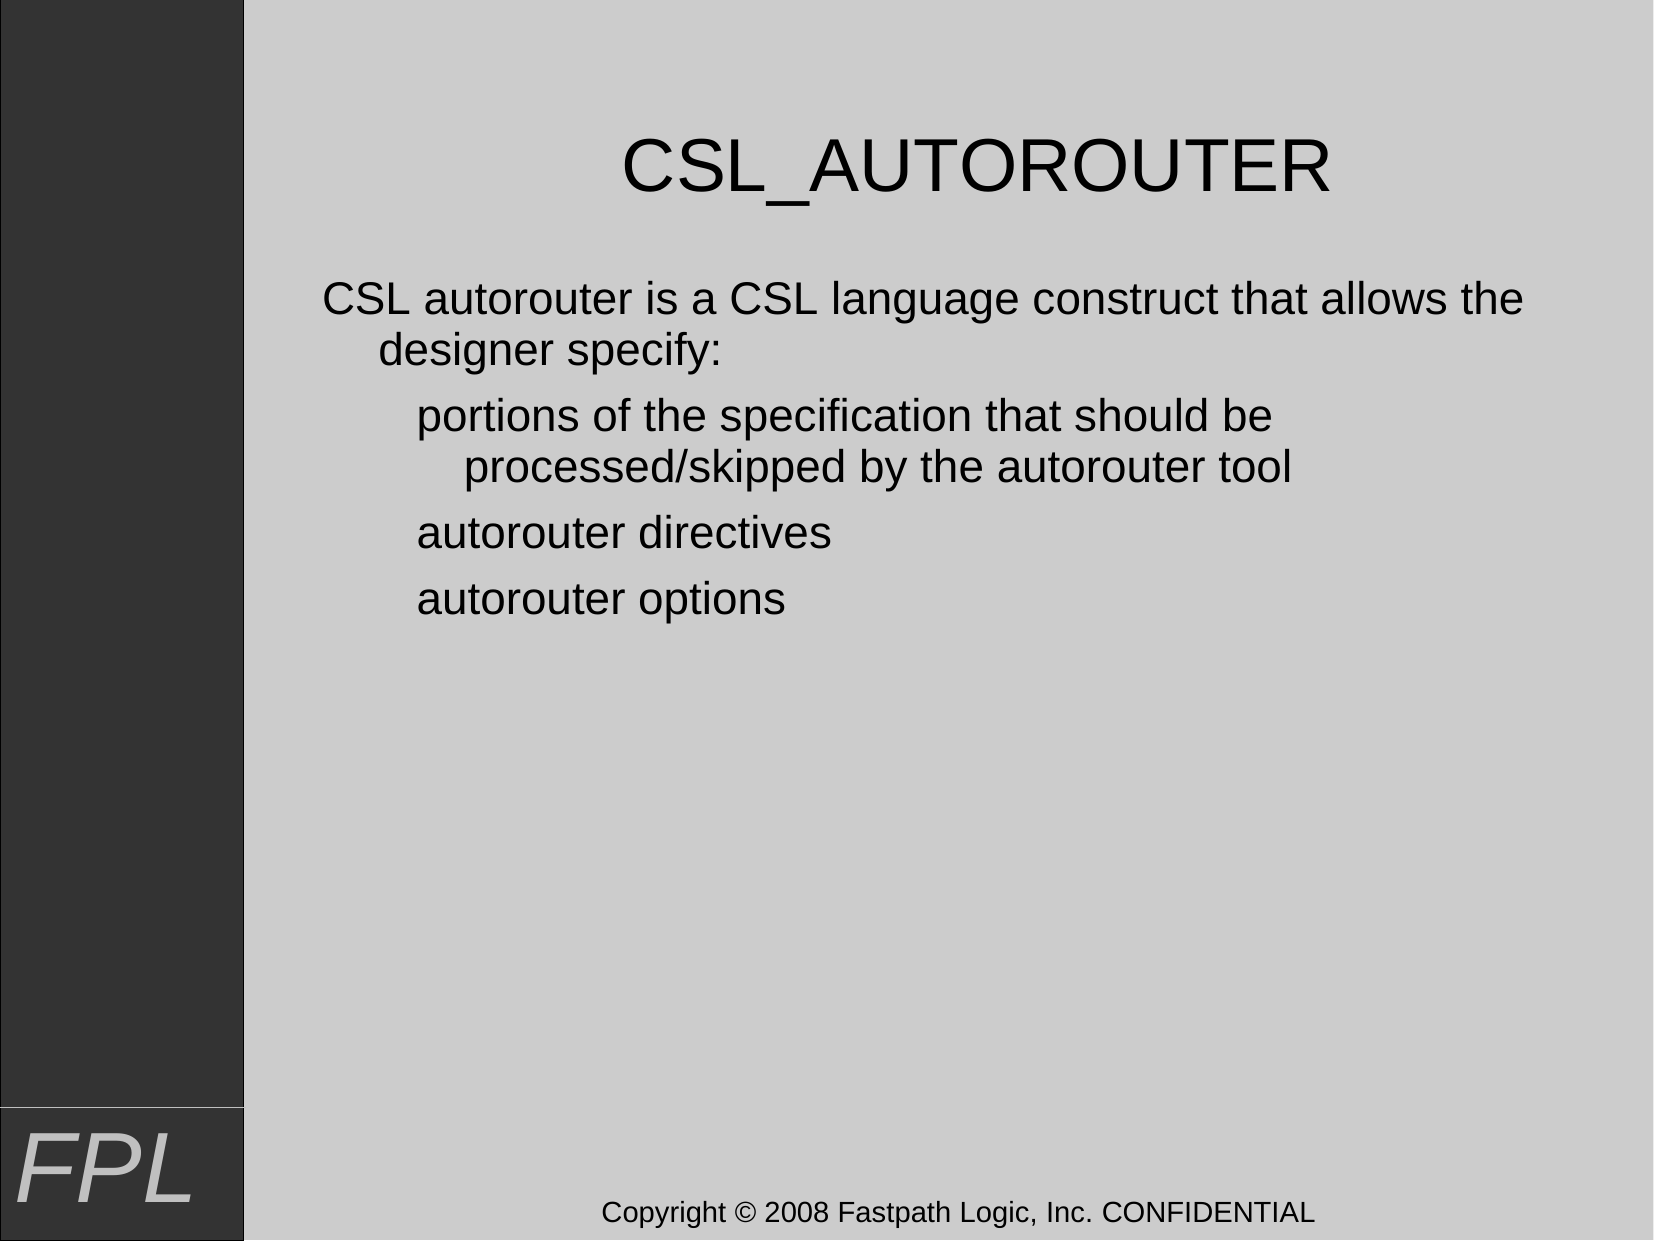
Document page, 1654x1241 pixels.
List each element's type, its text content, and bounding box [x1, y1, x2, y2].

list CSL autorouter is a CSL language construct that allows the designer specify: portions of the specification that should be processed/skipped by the autorouter tool autorouter directives autorouter options [322, 272, 1635, 1179]
title CSL_AUTOROUTER [427, 57, 1530, 272]
